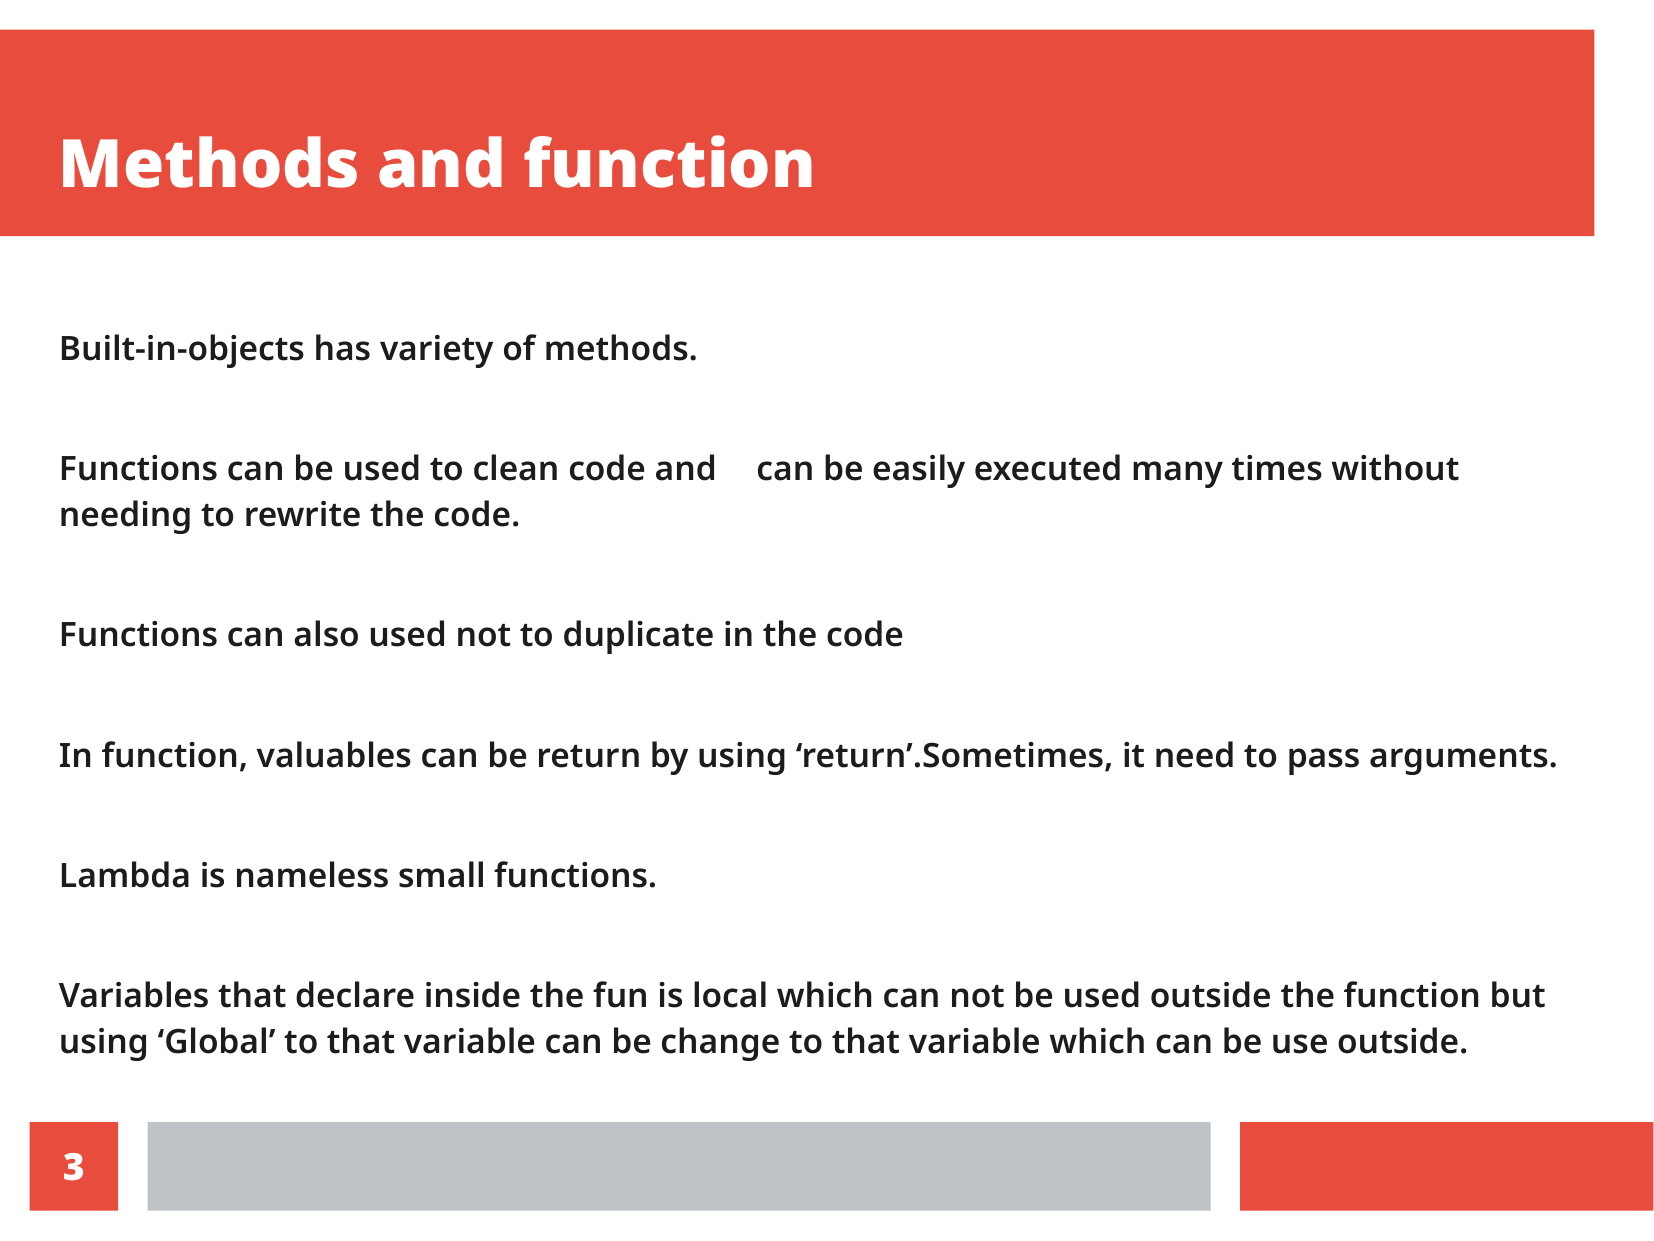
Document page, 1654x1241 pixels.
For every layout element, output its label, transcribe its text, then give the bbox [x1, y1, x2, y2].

list Built-in-objects has variety of methods. Functions can be used to clean code and can be easily executed many times without needing to rewrite the code. Functions can also used not to duplicate in the code In function, valuables can be return by using ‘return’.Sometimes, it need to pass arguments. Lambda is nameless small functions. Variables that declare inside the fun is local which can not be used outside the function but using ‘Global’ to that variable can be change to that variable which can be use outside. [59, 324, 1565, 1093]
title Methods and function [59, 59, 1595, 207]
